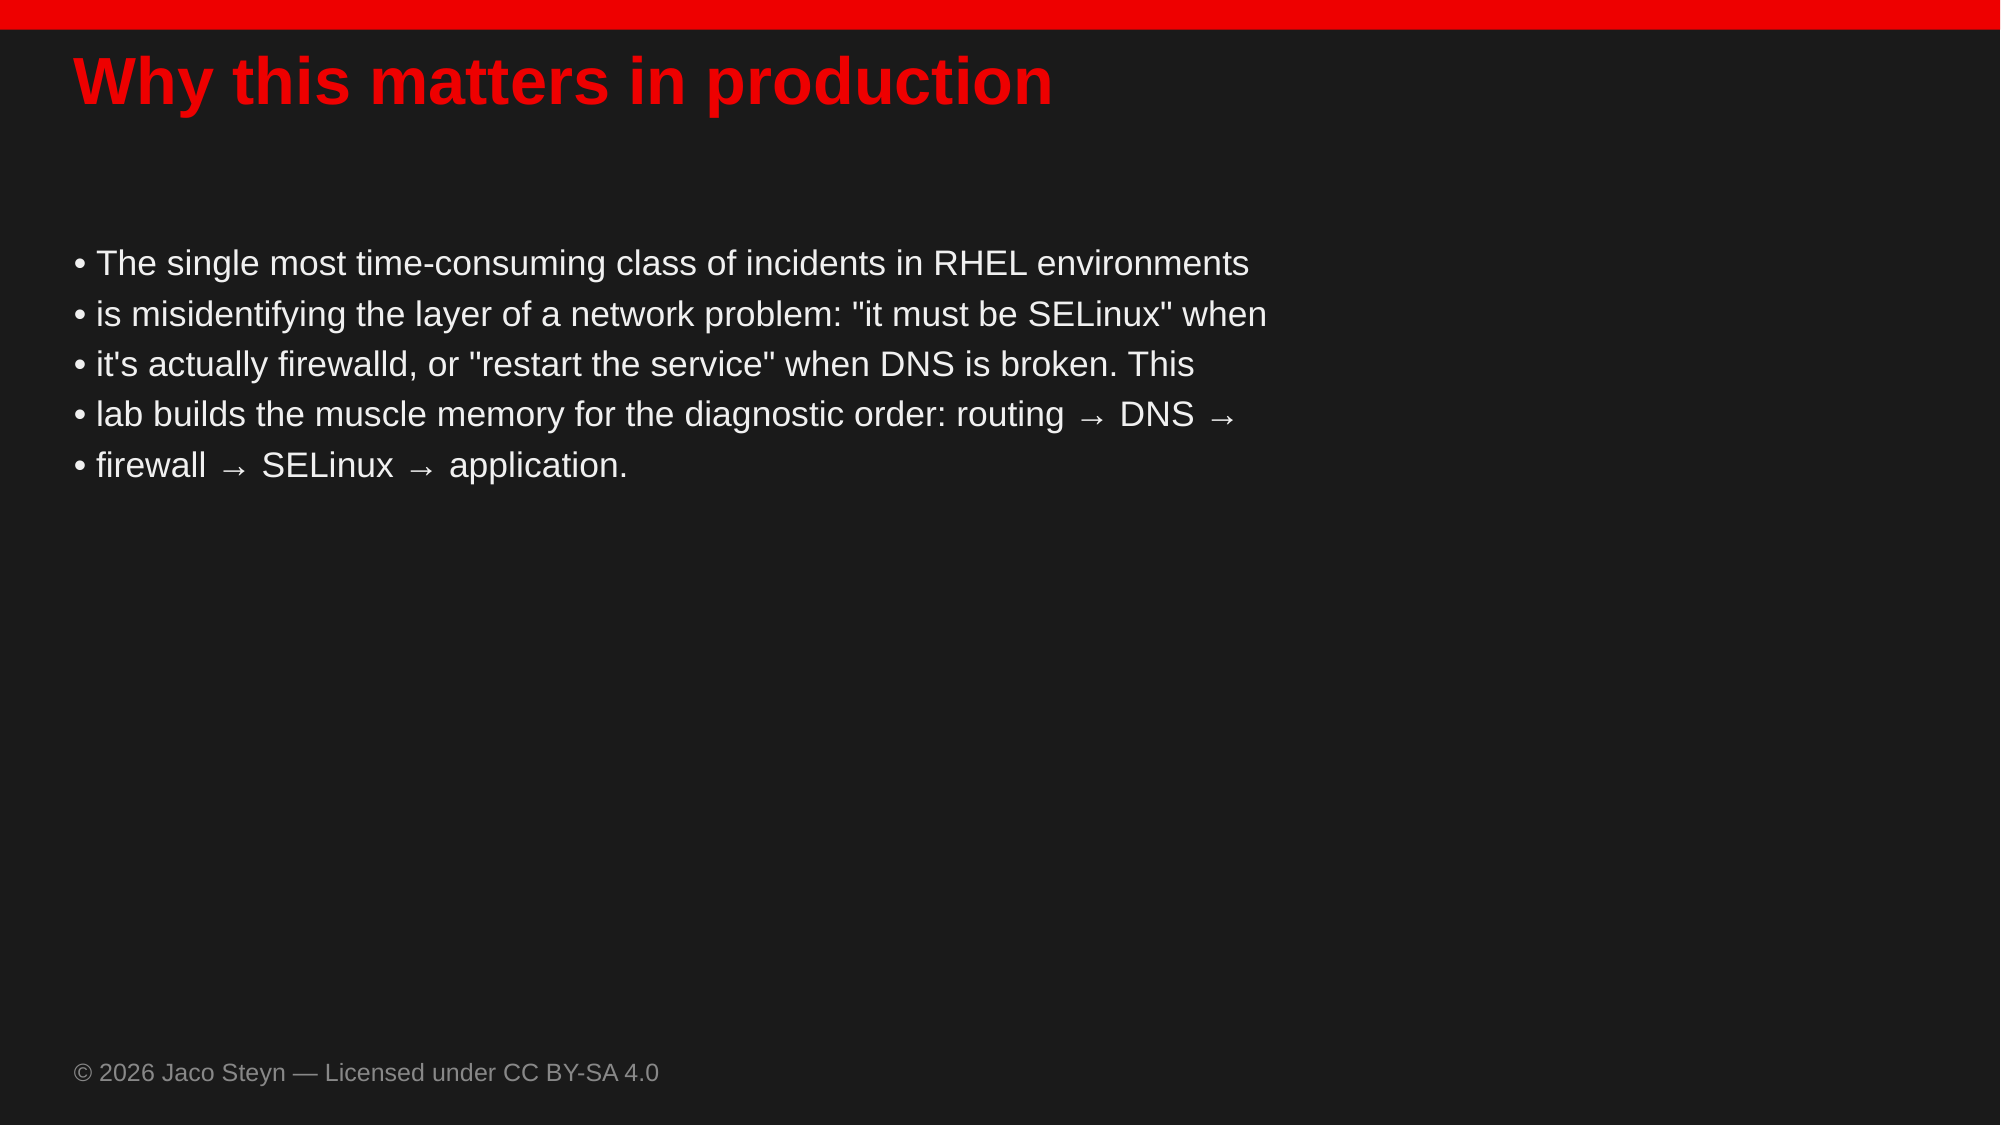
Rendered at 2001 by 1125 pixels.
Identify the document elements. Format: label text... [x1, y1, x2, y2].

text_box • The single most time-consuming class of incidents in RHEL environments • is misidentifying the layer of a network problem: "it must be SELinux" when • it's actually firewalld, or "restart the service" when DNS is broken. This • lab builds the muscle memory for the diagnostic order: routing → DNS → • firewall → SELinux → application. [59, 236, 1942, 1037]
text_box [0, 0, 2001, 30]
text_box Why this matters in production [59, 36, 1942, 208]
text_box © 2026 Jaco Steyn — Licensed under CC BY-SA 4.0 [59, 1051, 1942, 1093]
